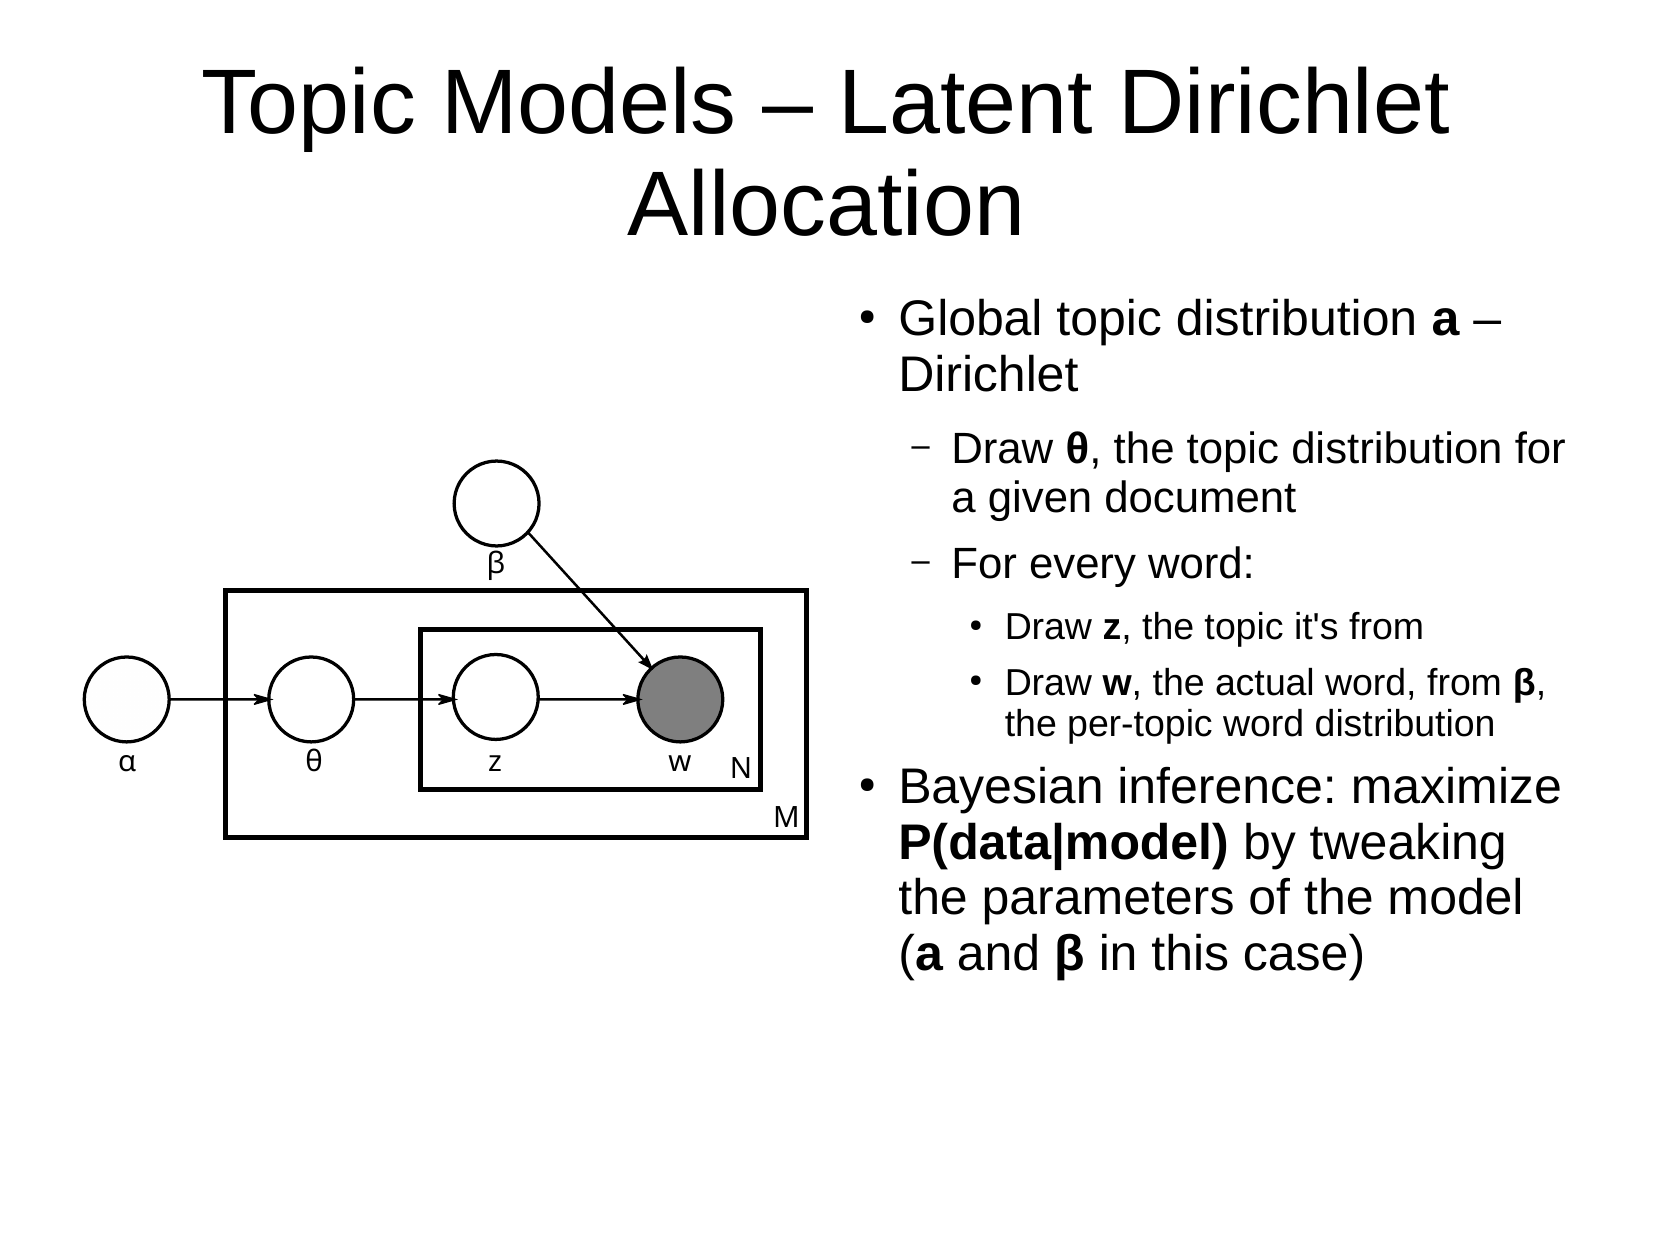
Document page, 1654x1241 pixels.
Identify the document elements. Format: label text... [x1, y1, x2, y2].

picture [82, 459, 809, 841]
list Global topic distribution a – Dirichlet Draw θ, the topic distribution for a given document For every word: Draw z, the topic it's from Draw w, the actual word, from β, the per-topic word distribution Bayesian inference: maximize P(data|model) by tweaking the parameters of the model (a and β in this case) [845, 290, 1572, 1010]
title Topic Models – Latent Dirichlet Allocation [82, 49, 1571, 257]
